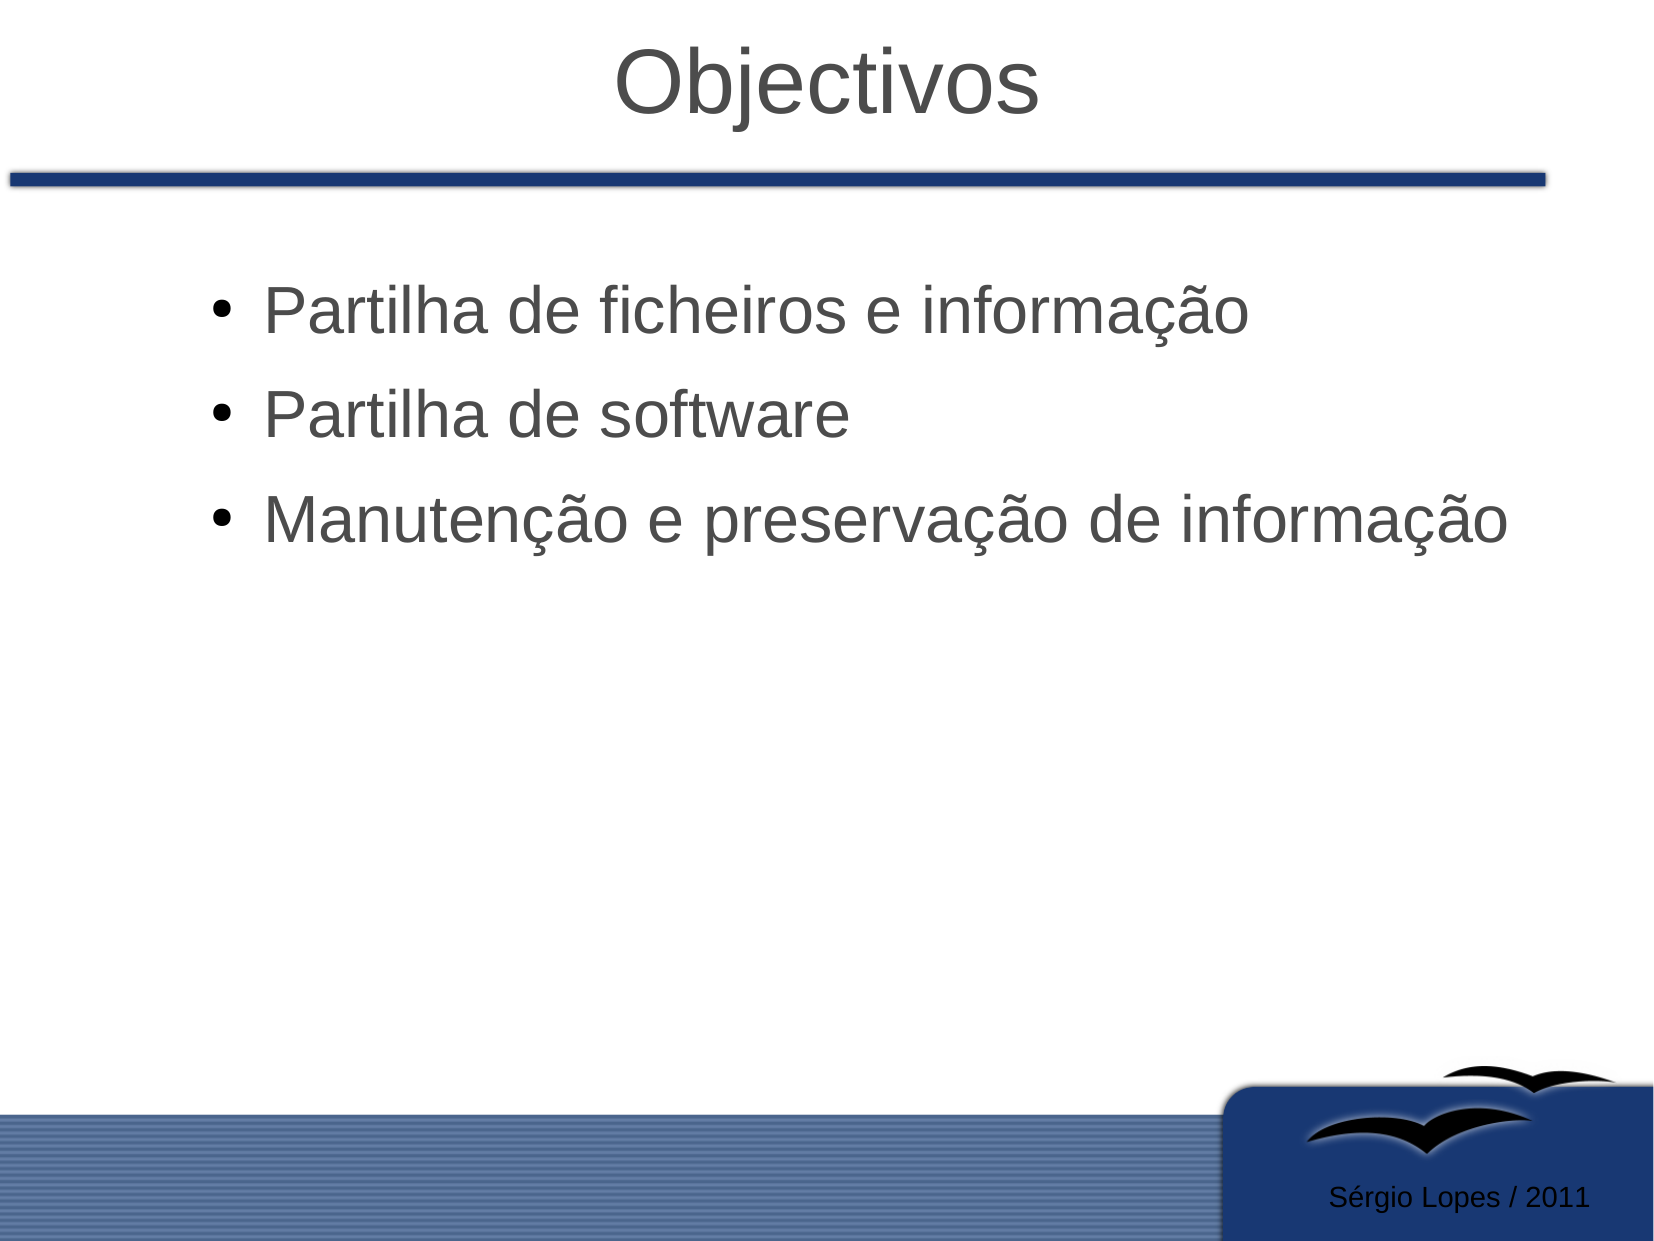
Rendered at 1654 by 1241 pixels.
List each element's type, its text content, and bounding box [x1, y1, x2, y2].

title Objectivos [121, 0, 1534, 164]
picture [0, 0, 1654, 1241]
list Partilha de ficheiros e informação Partilha de software Manutenção e preservação de informação [121, 273, 1534, 1056]
text_box Sérgio Lopes / 2011 [1328, 1181, 1588, 1214]
